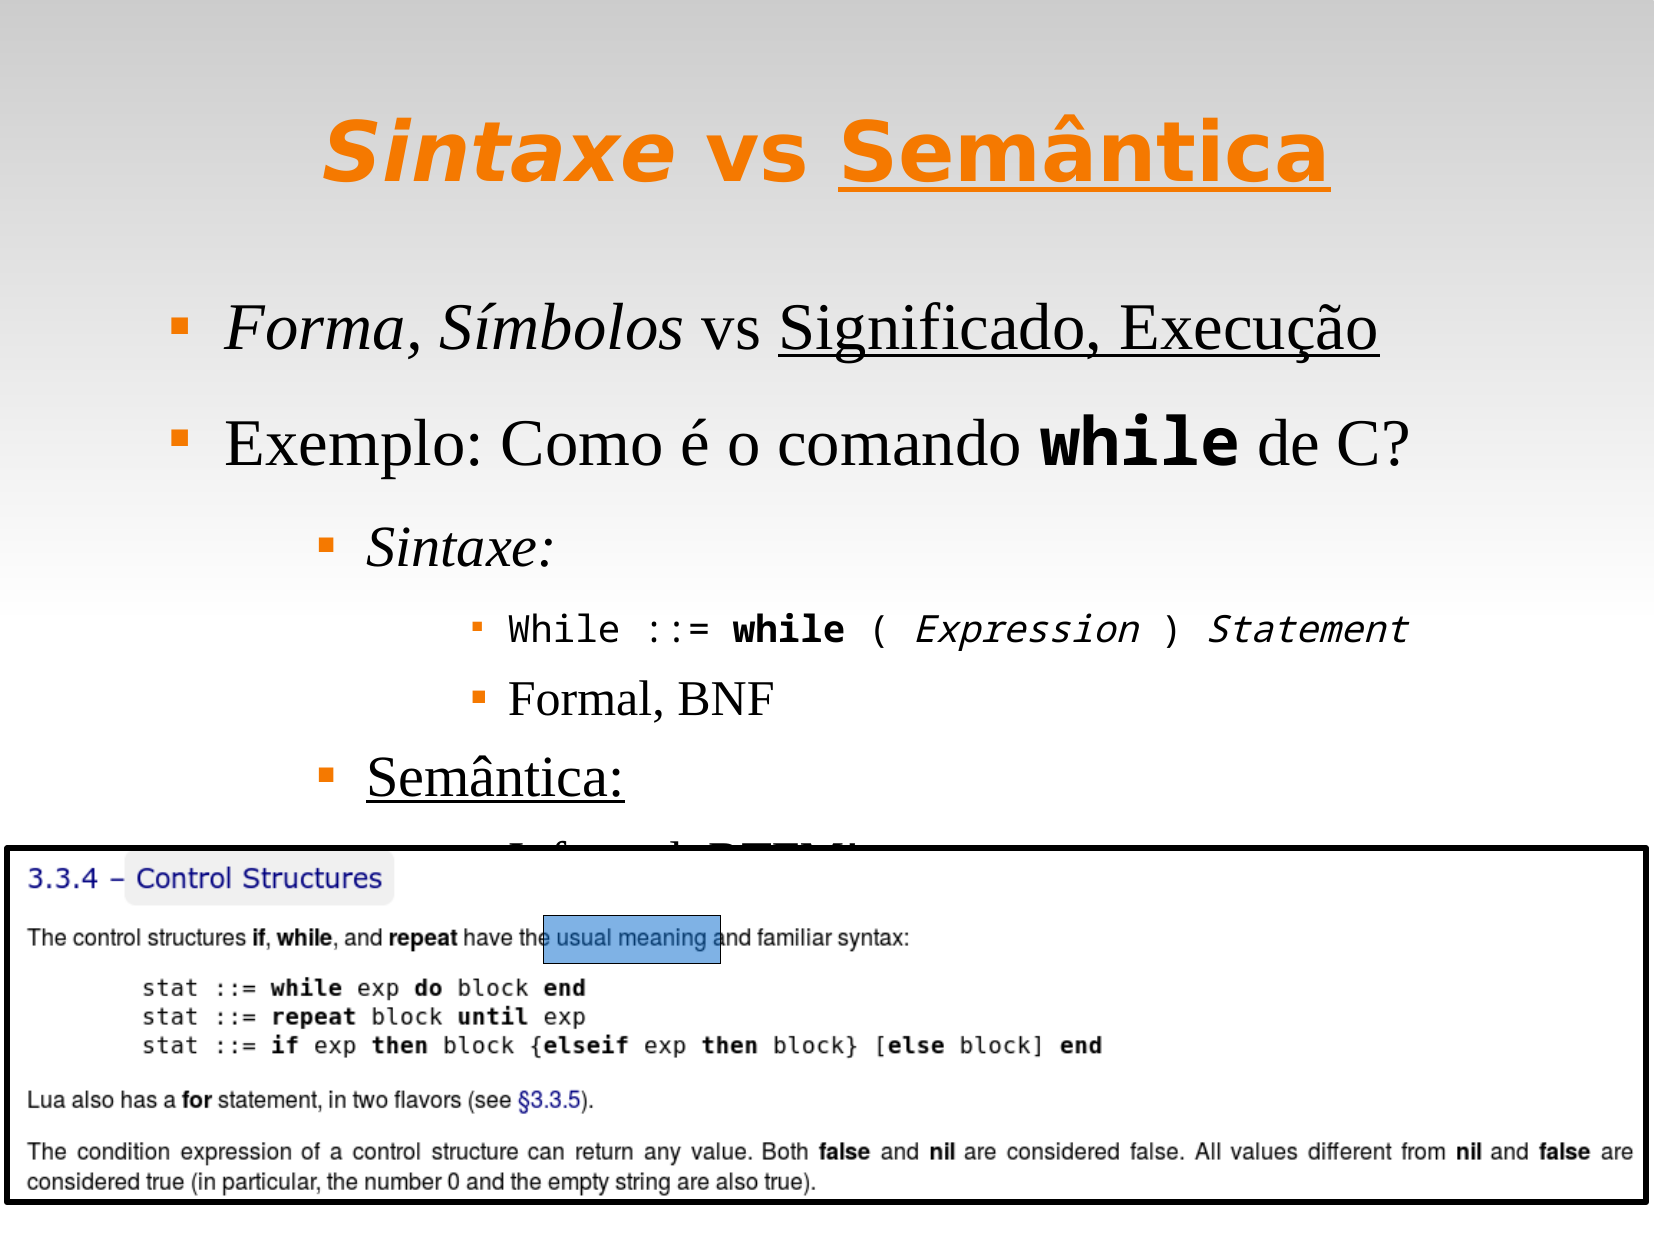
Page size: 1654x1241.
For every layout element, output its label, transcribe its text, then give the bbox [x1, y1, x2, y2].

title Sintaxe vs Semântica [82, 49, 1571, 257]
picture [10, 851, 1644, 1200]
list Forma, Símbolos vs Significado, Execução Exemplo: Como é o comando while de C? Sintaxe: While ::= while ( Expression ) Statement Formal, BNF Semântica: Informal, RTFM! [82, 290, 1571, 845]
text_box [543, 915, 721, 964]
